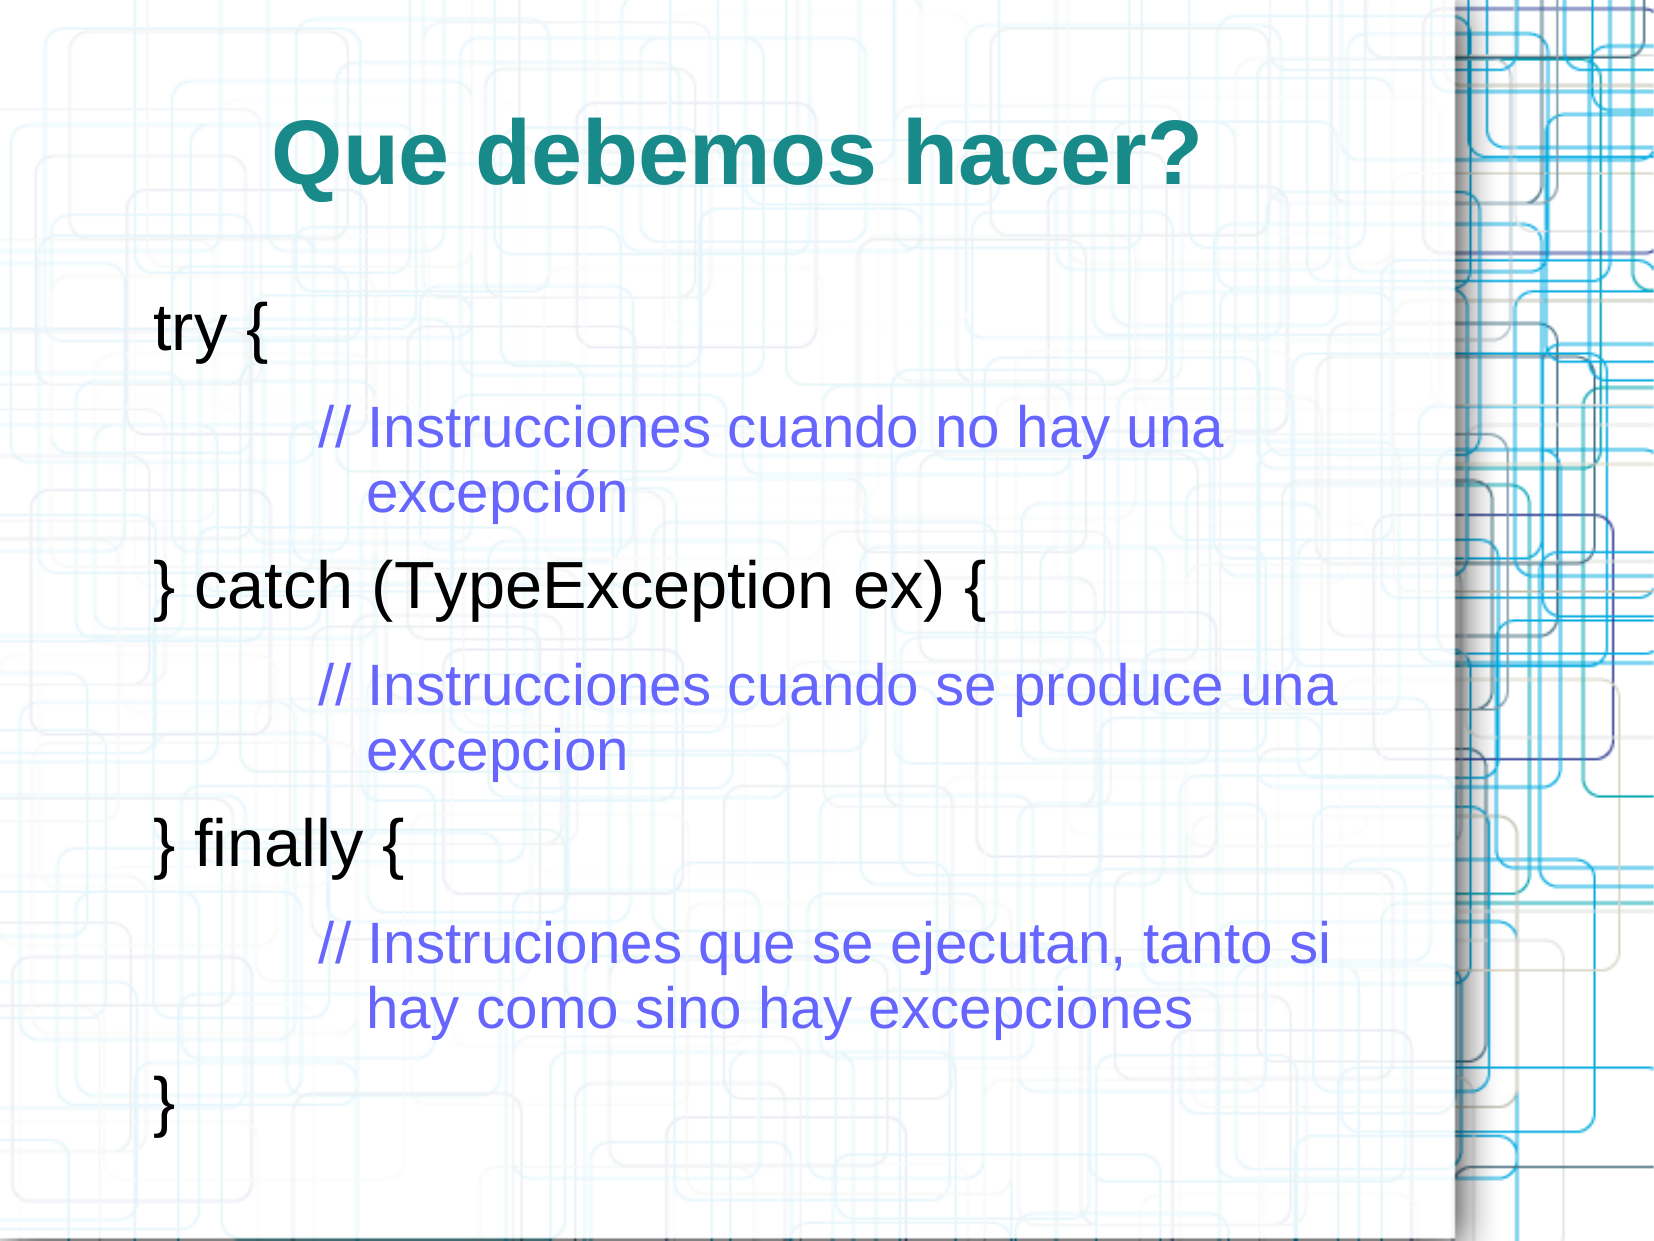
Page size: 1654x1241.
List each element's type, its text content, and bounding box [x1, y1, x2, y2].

list try { // Instrucciones cuando no hay una excepción } catch (TypeException ex) { // Instrucciones cuando se produce una excepcion } finally { // Instruciones que se ejecutan, tanto si hay como sino hay excepciones } [82, 290, 1418, 1138]
title Que debemos hacer? [59, 49, 1418, 257]
picture [0, 0, 1654, 1241]
